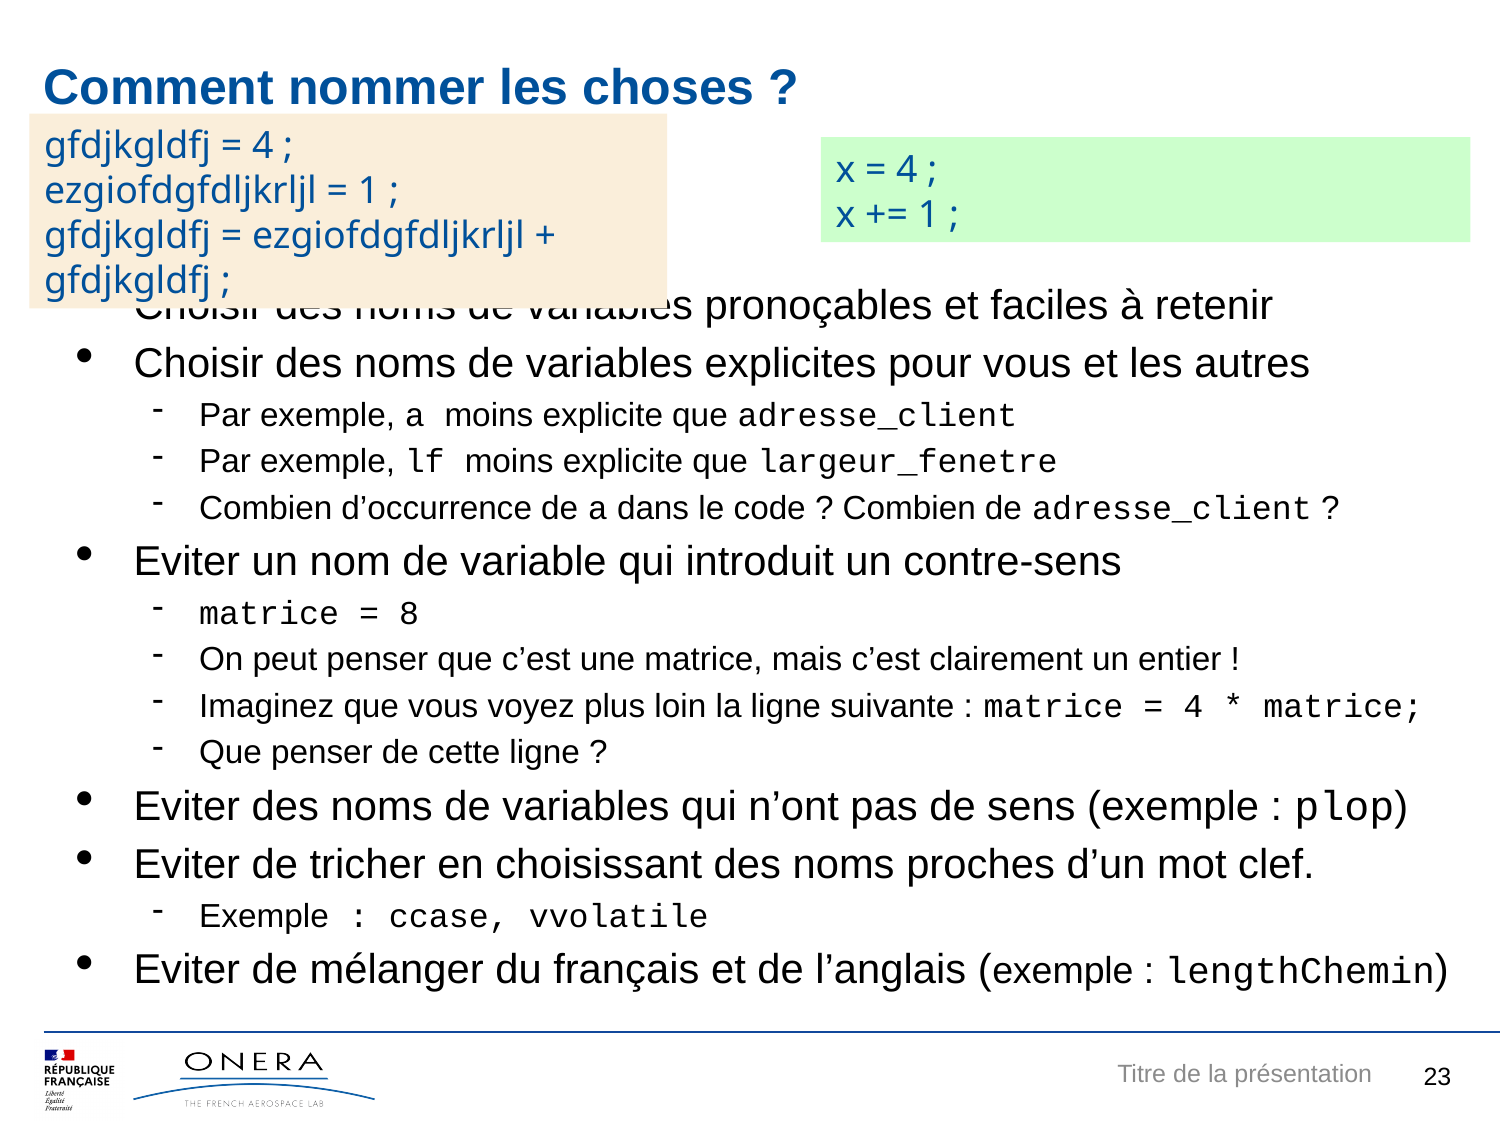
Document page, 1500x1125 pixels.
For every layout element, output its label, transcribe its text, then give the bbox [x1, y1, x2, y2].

text_box Comment nommer les choses ? [43, 0, 1486, 169]
text_box Choisir des noms de variables pronoçables et faciles à retenir Choisir des noms de variables explicites pour vous et les autres Par exemple, a moins explicite que adresse_client Par exemple, lf moins explicite que largeur_fenetre Combien d’occurrence de a dans le code ? Combien de adresse_client ? Eviter un nom de variable qui introduit un contre-sens matrice = 8 On peut penser que c’est une matrice, mais c’est clairement un entier ! Imaginez que vous voyez plus loin la ligne suivante : matrice = 4 * matrice; Que penser de cette ligne ? Eviter des noms de variables qui n’ont pas de sens (exemple : plop) Eviter de tricher en choisissant des noms proches d’un mot clef. Exemple : ccase, vvolatile Eviter de mélanger du français et de l’anglais (exemple : lengthChemin) [77, 277, 1490, 1012]
picture [133, 1052, 375, 1107]
picture [34, 1039, 125, 1121]
text_box x = 4 ; x += 1 ; [820, 137, 1471, 243]
text_box gfdjkgldfj = 4 ; ezgiofdgfdljkrljl = 1 ; gfdjkgldfj = ezgiofdgfdljkrljl + gfdjkgldfj ; [29, 113, 668, 309]
text_box Titre de la présentation [466, 1042, 1388, 1103]
text_box <numéro> [1374, 1025, 1500, 1125]
